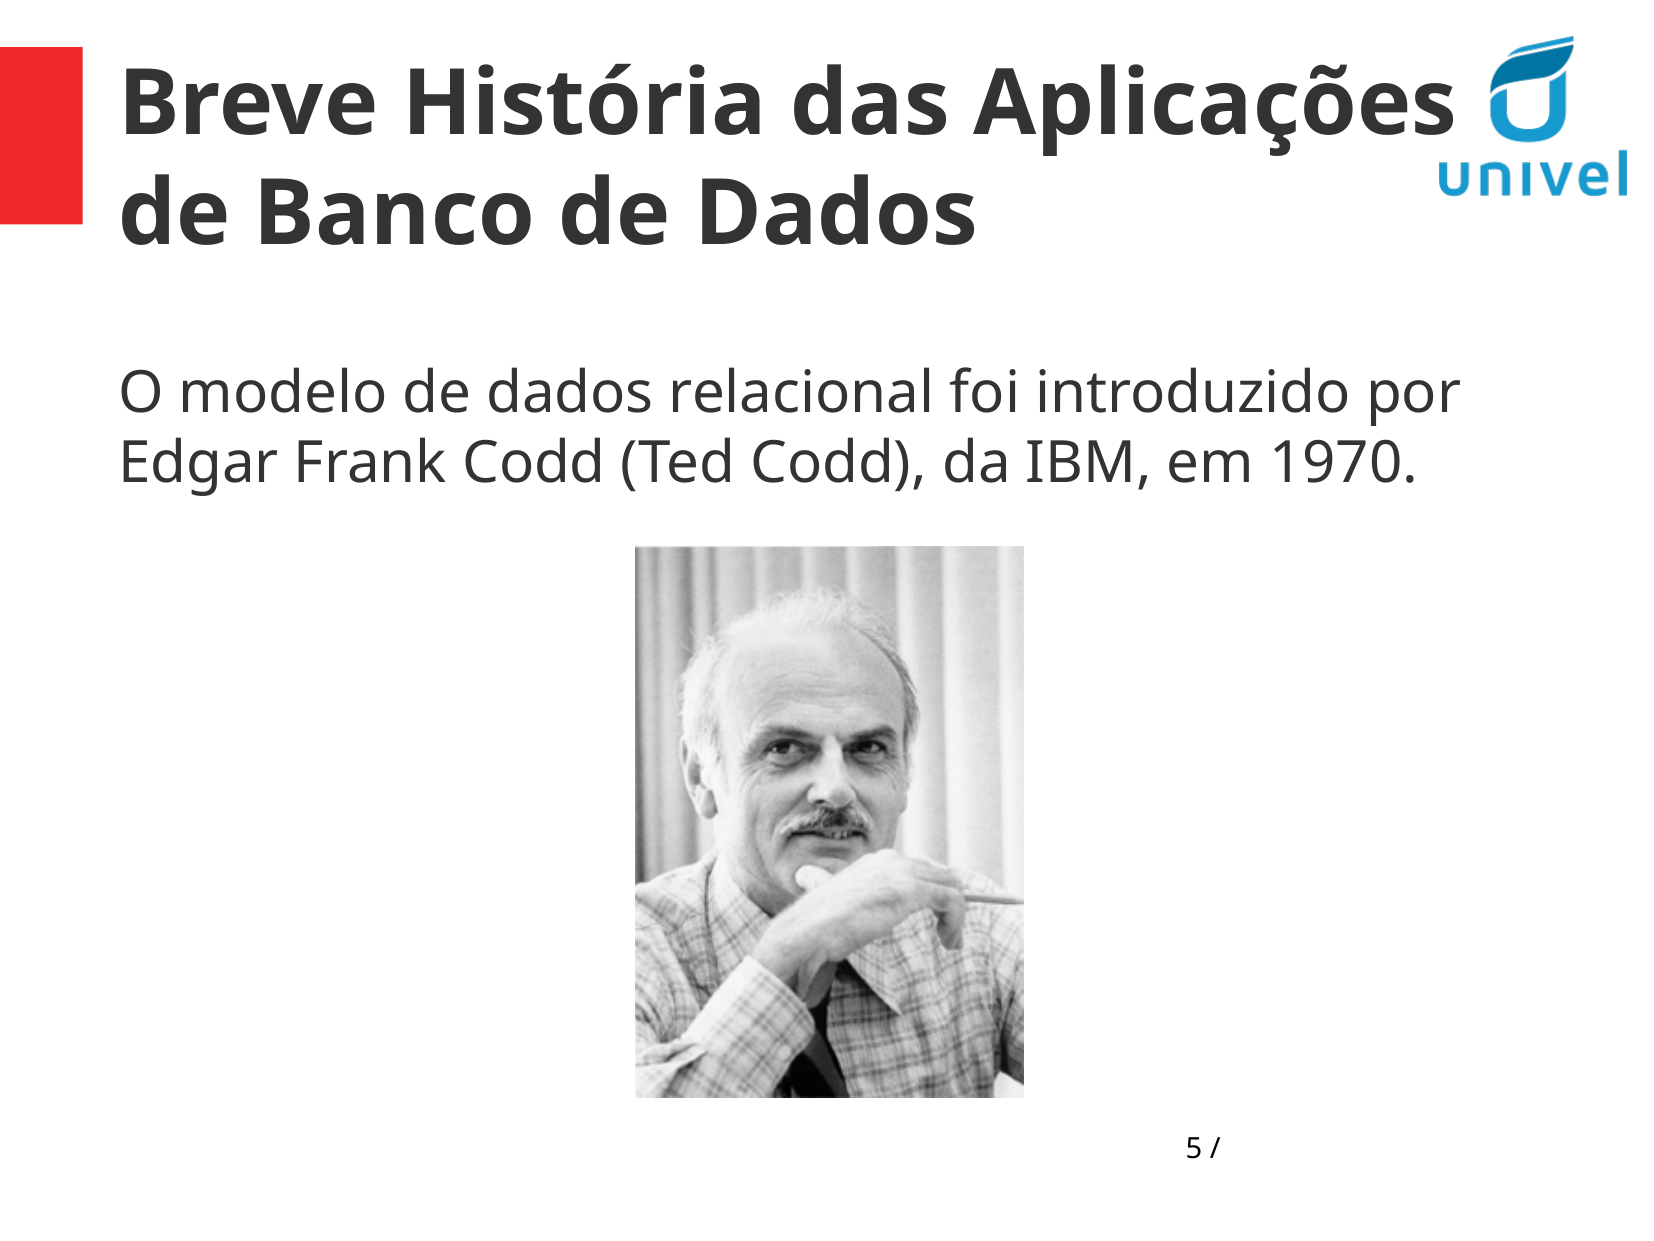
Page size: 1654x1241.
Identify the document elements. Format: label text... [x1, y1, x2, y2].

list O modelo de dados relacional foi introduzido por Edgar Frank Codd (Ted Codd), da IBM, em 1970. [118, 354, 1536, 1074]
text_box / [1185, 1129, 1571, 1216]
title Breve História das Aplicações de Banco de Dados [118, 0, 1571, 314]
picture [635, 546, 1024, 1098]
